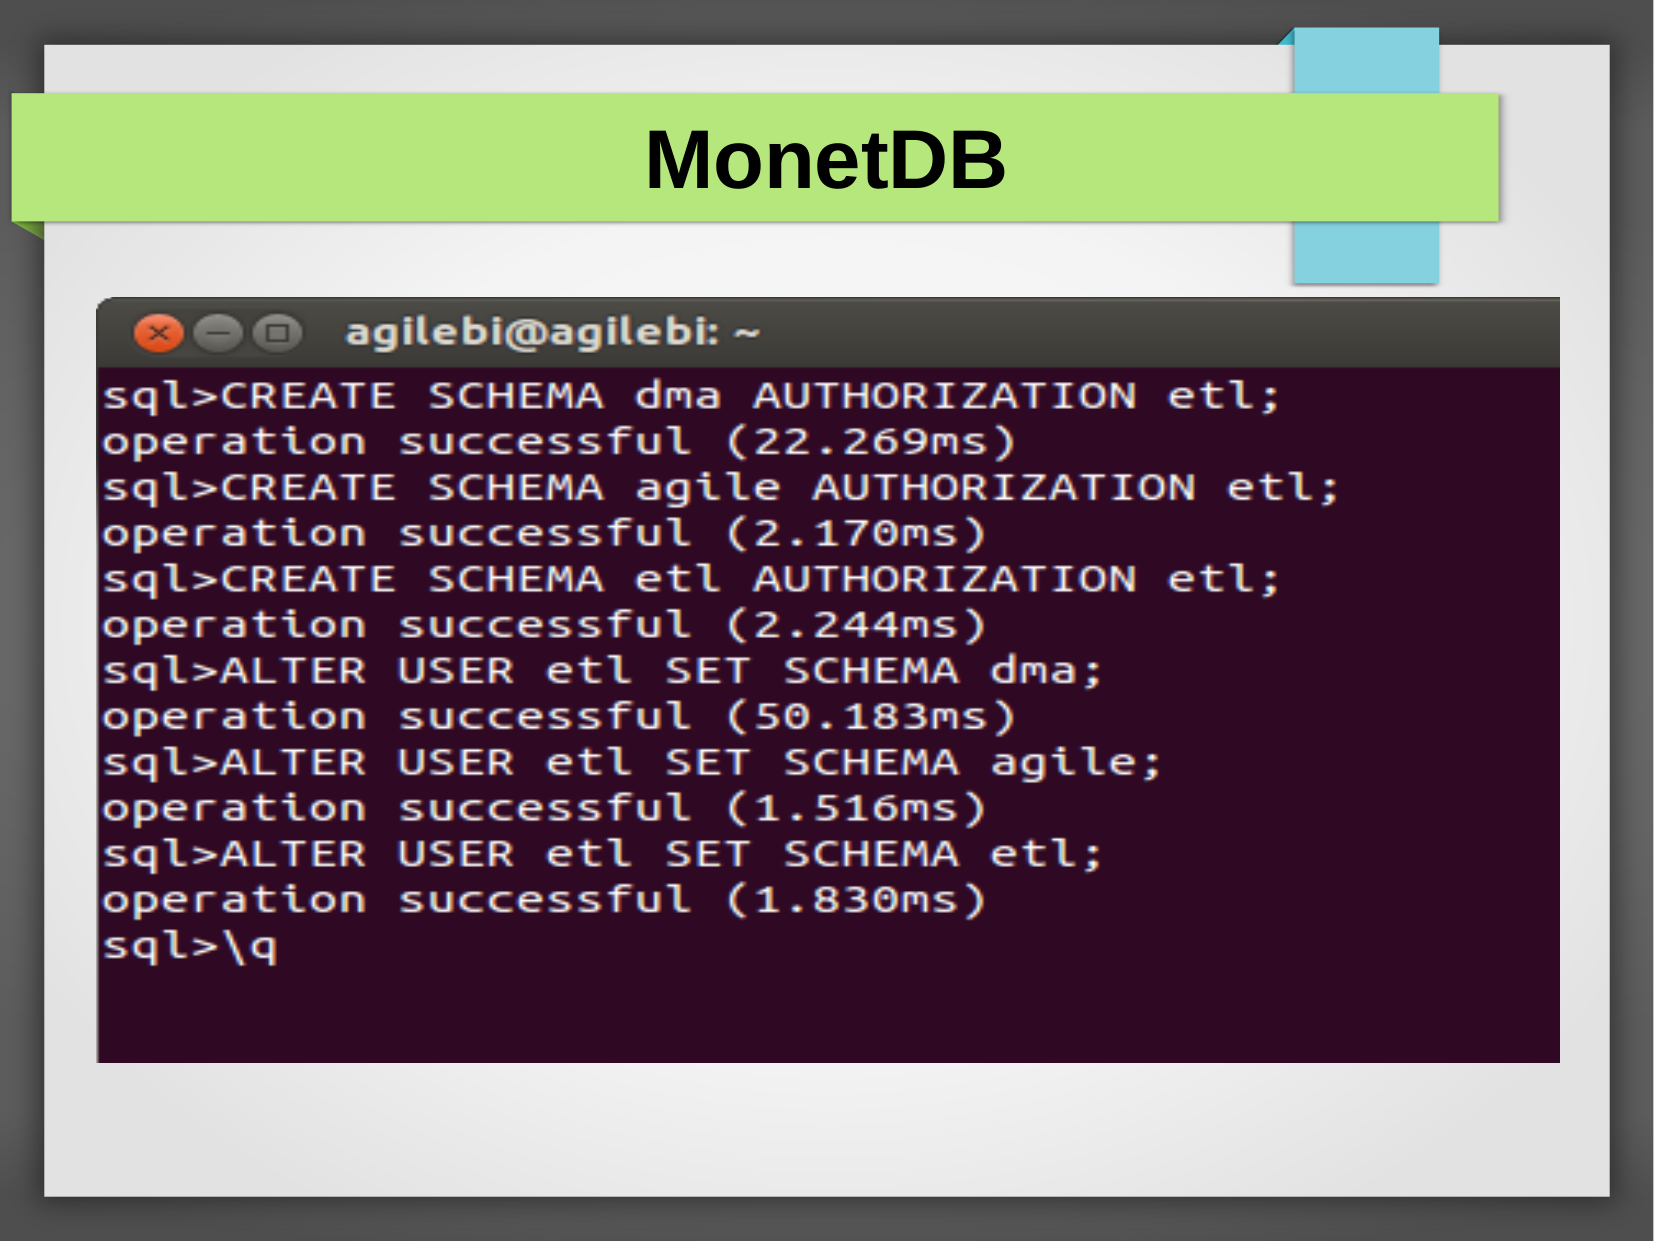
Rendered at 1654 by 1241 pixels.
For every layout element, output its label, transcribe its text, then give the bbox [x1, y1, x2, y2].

picture [0, 0, 1654, 1241]
title MonetDB [70, 106, 1583, 213]
